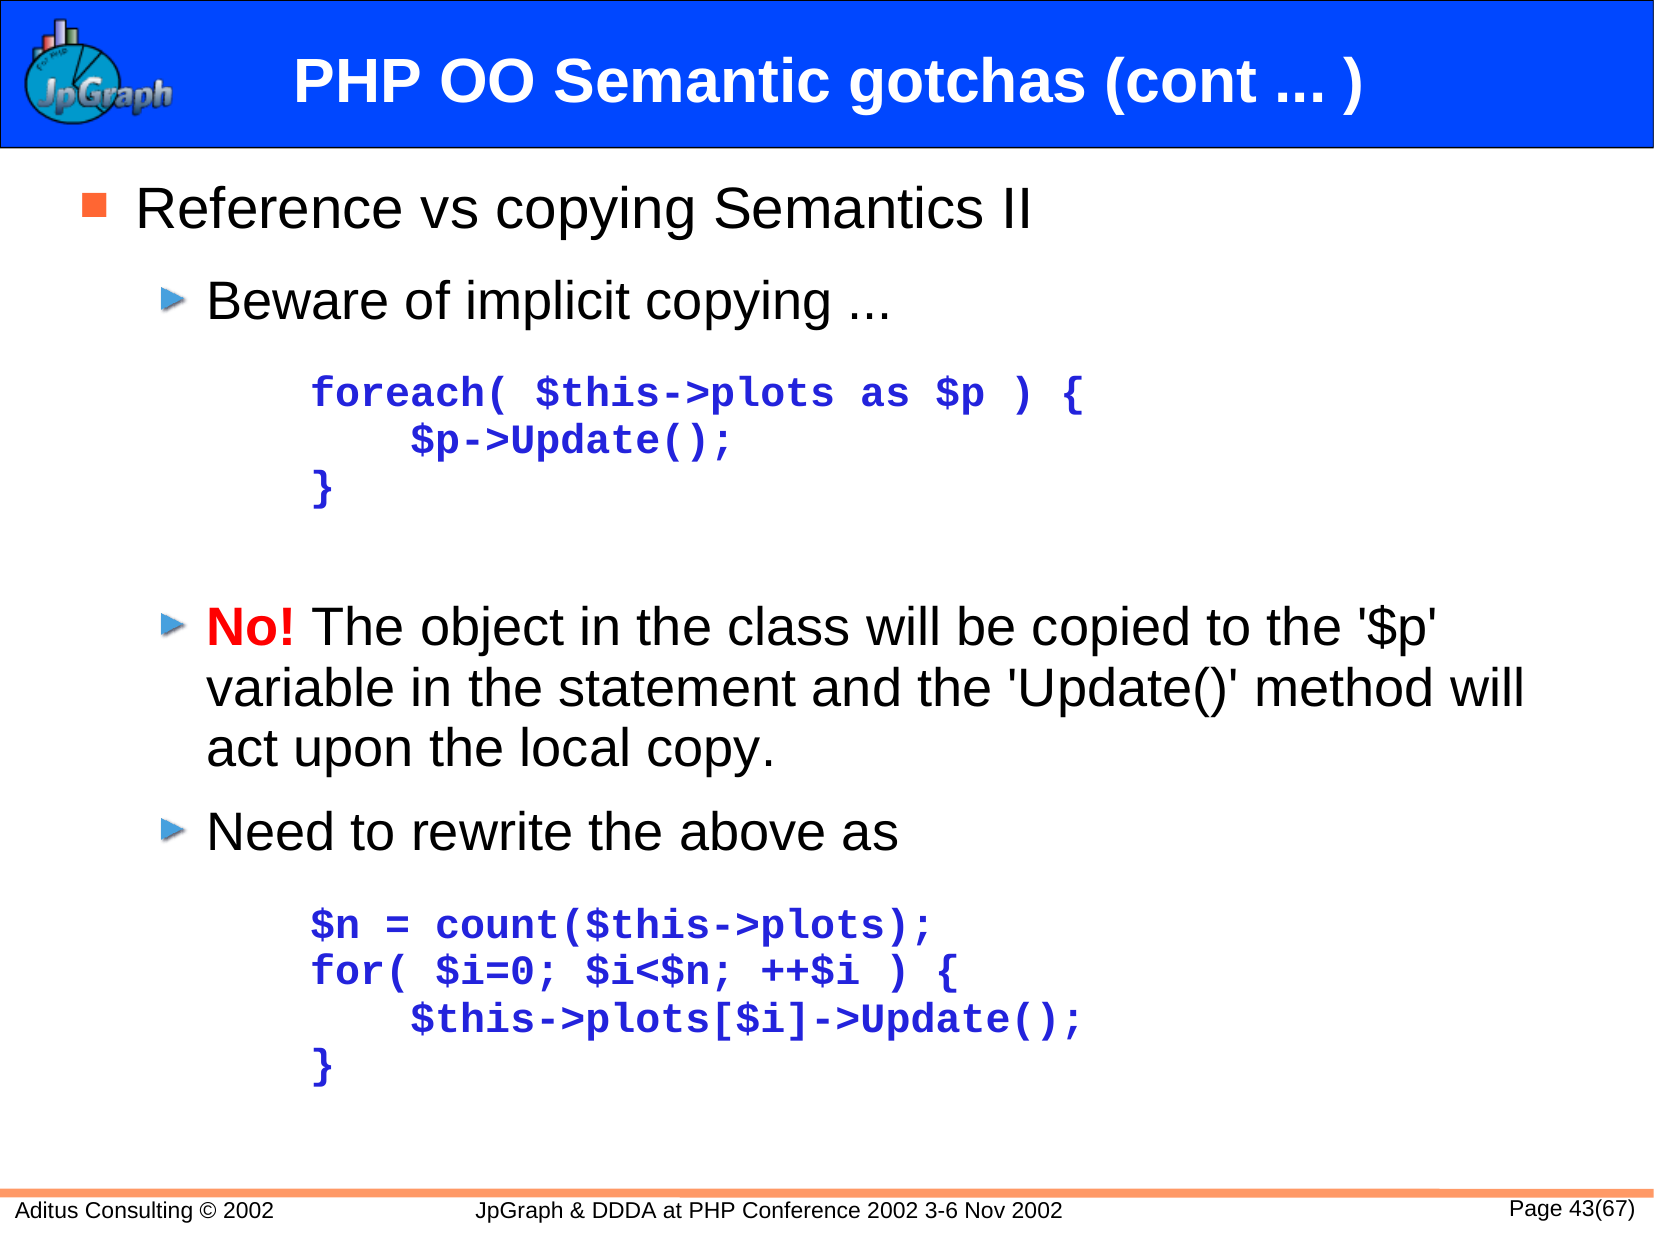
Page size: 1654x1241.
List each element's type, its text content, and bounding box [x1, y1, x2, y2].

text_box $n = count($this->plots); for( $i=0; $i<$n; ++$i ) { $this->plots[$i]->Update(); } [310, 900, 1226, 1089]
picture [20, 17, 123, 128]
text_box foreach( $this->plots as $p ) { $p->Update(); } [310, 368, 1226, 511]
title PHP OO Semantic gotchas (cont ... ) [123, 0, 1536, 163]
list Reference vs copying Semantics II Beware of implicit copying ... No! The object in the class will be copied to the '$p' variable in the statement and the 'Update()' method will act upon the local copy. Need to rewrite the above as [64, 177, 1580, 865]
